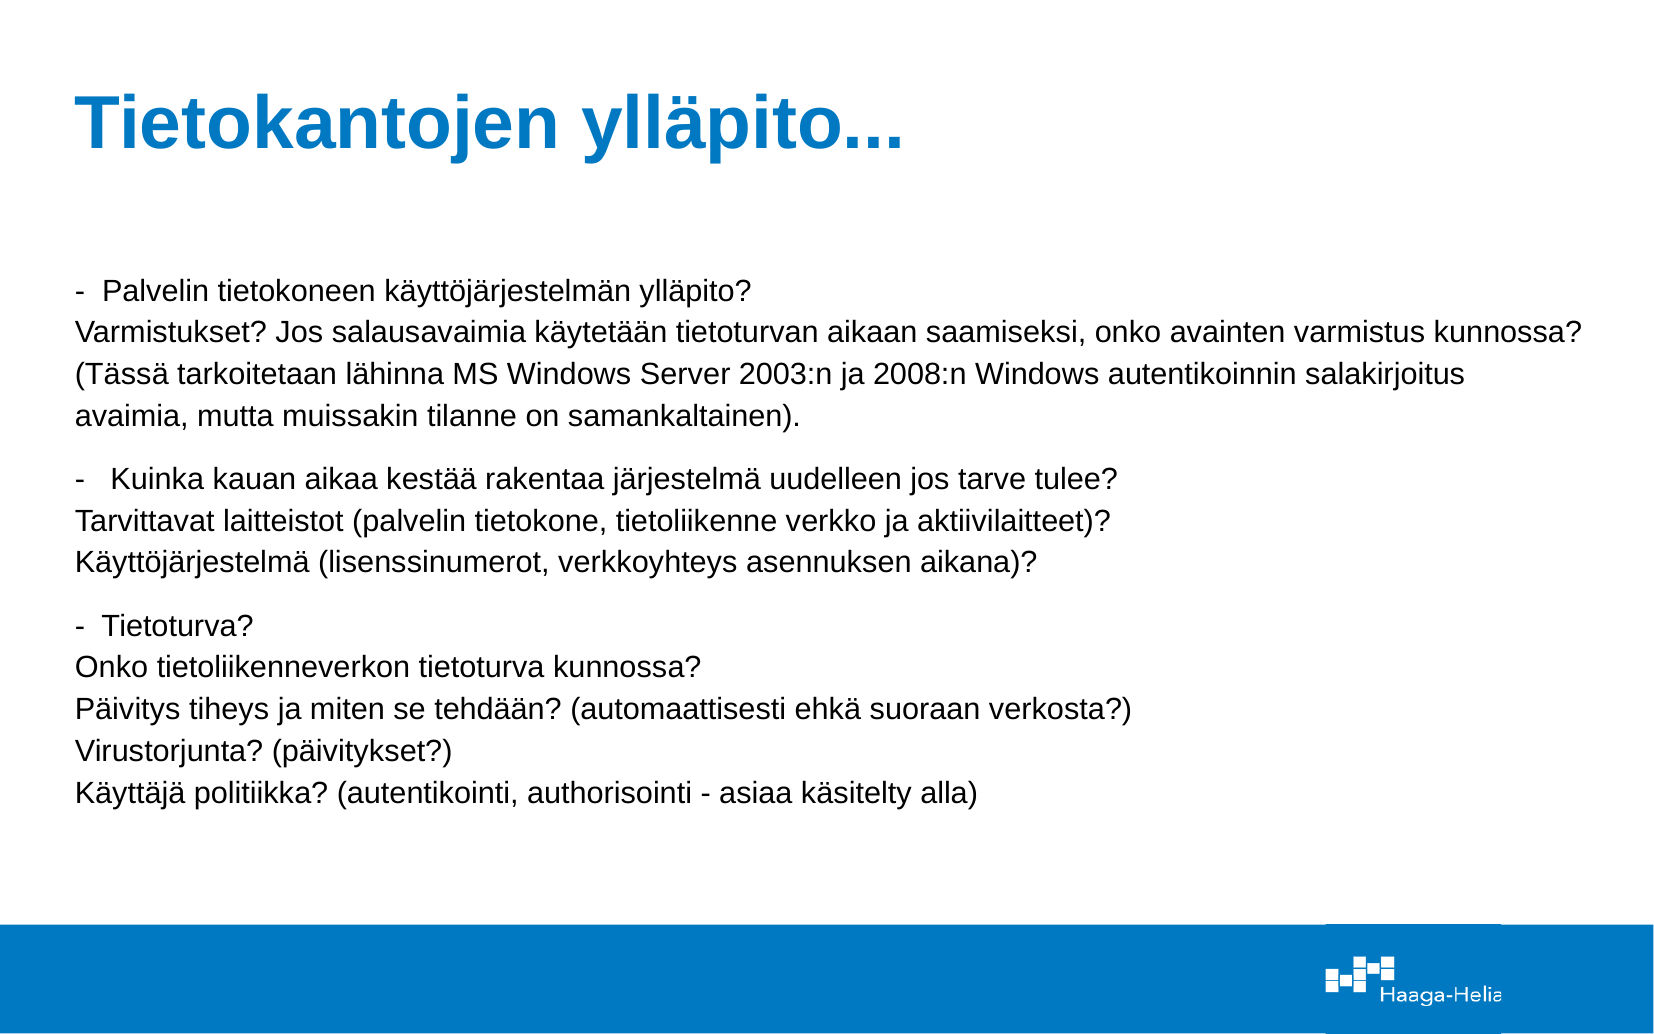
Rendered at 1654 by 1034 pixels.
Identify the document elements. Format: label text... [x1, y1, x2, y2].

title Tietokantojen ylläpito... [74, 82, 1584, 266]
picture [1325, 924, 1502, 1034]
list - Palvelin tietokoneen käyttöjärjestelmän ylläpito? Varmistukset? Jos salausavaimia käytetään tietoturvan aikaan saamiseksi, onko avainten varmistus kunnossa? (Tässä tarkoitetaan lähinna MS Windows Server 2003:n ja 2008:n Windows autentikoinnin salakirjoitus avaimia, mutta muissakin tilanne on samankaltainen). - Kuinka kauan aikaa kestää rakentaa järjestelmä uudelleen jos tarve tulee? Tarvittavat laitteistot (palvelin tietokone, tietoliikenne verkko ja aktiivilaitteet)? Käyttöjärjestelmä (lisenssinumerot, verkkoyhteys asennuksen aikana)? - Tietoturva? Onko tietoliikenneverkon tietoturva kunnossa? Päivitys tiheys ja miten se tehdään? (automaattisesti ehkä suoraan verkosta?) Virustorjunta? (päivitykset?) Käyttäjä politiikka? (autentikointi, authorisointi - asiaa käsitelty alla) [74, 266, 1584, 810]
